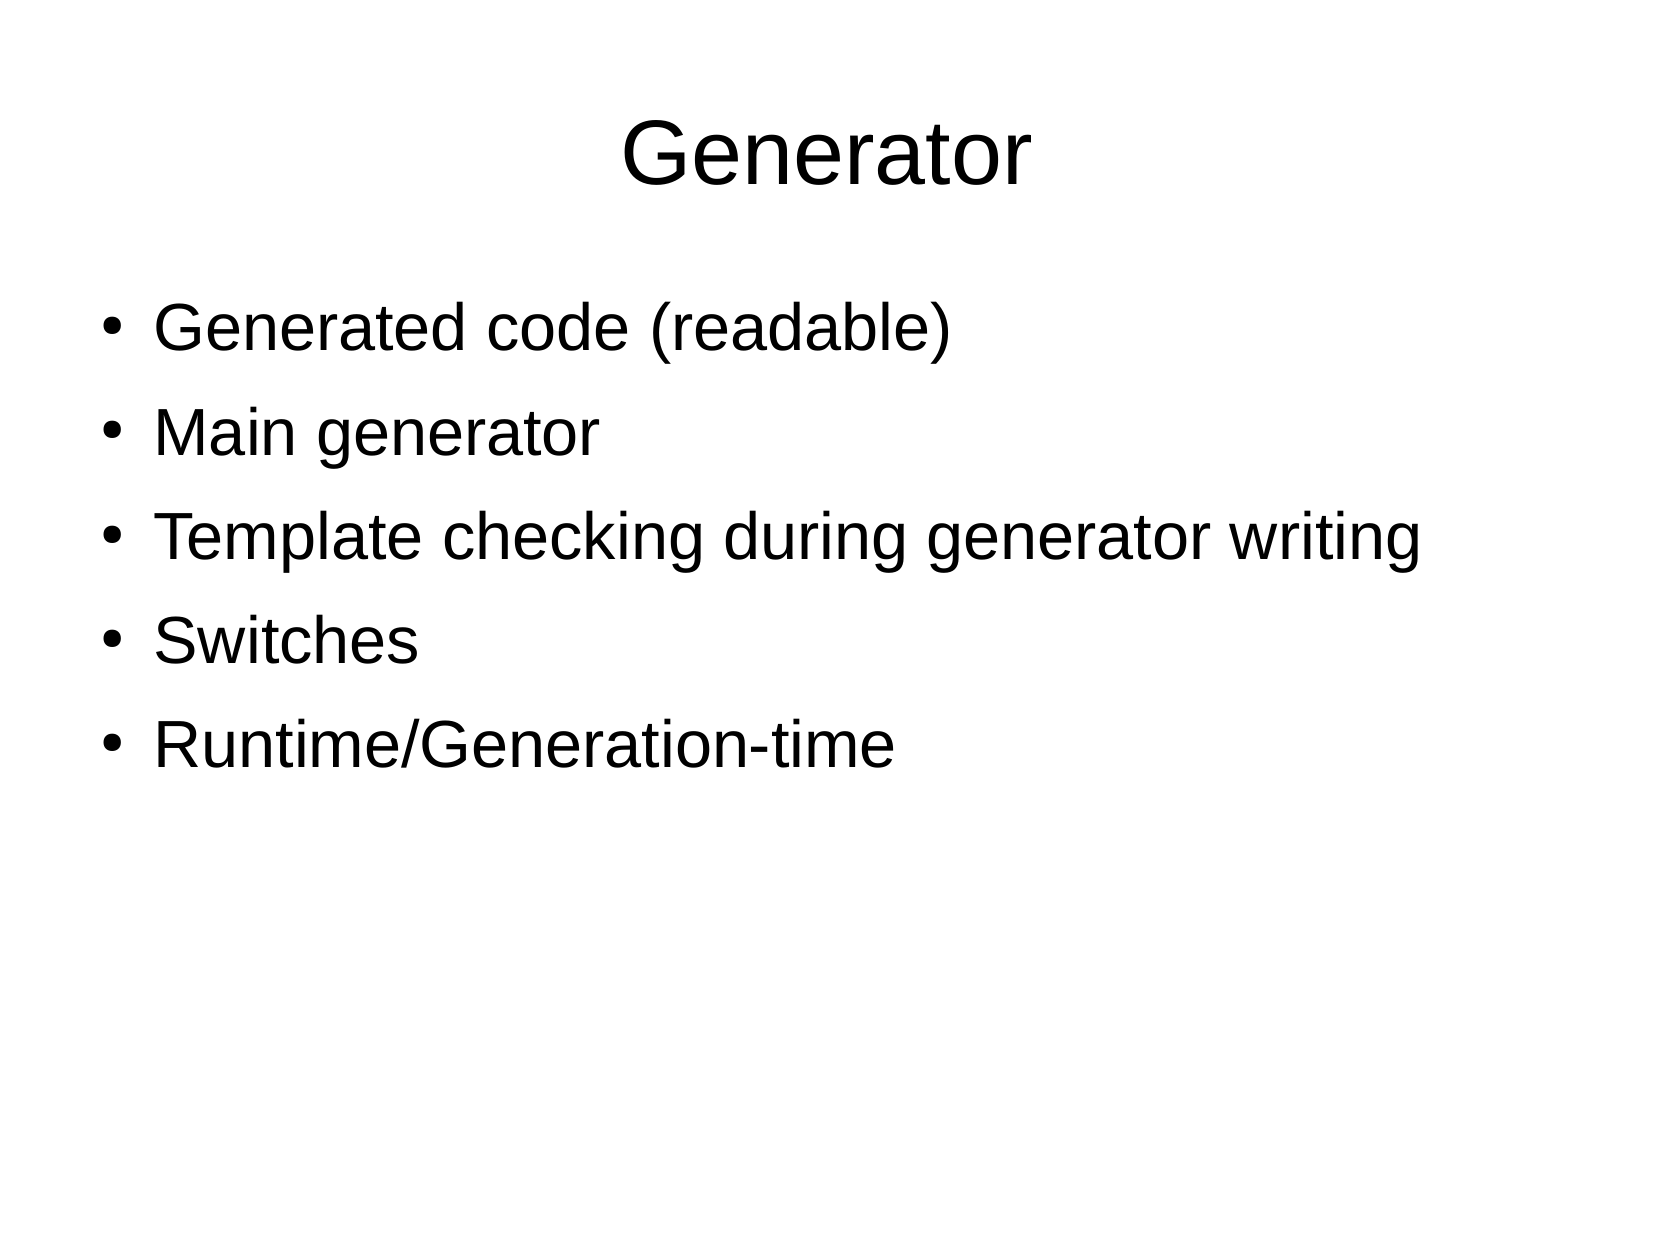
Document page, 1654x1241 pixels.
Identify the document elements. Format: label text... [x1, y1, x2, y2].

title Generator [82, 49, 1571, 257]
list Generated code (readable) Main generator Template checking during generator writing Switches Runtime/Generation-time [82, 290, 1538, 1010]
